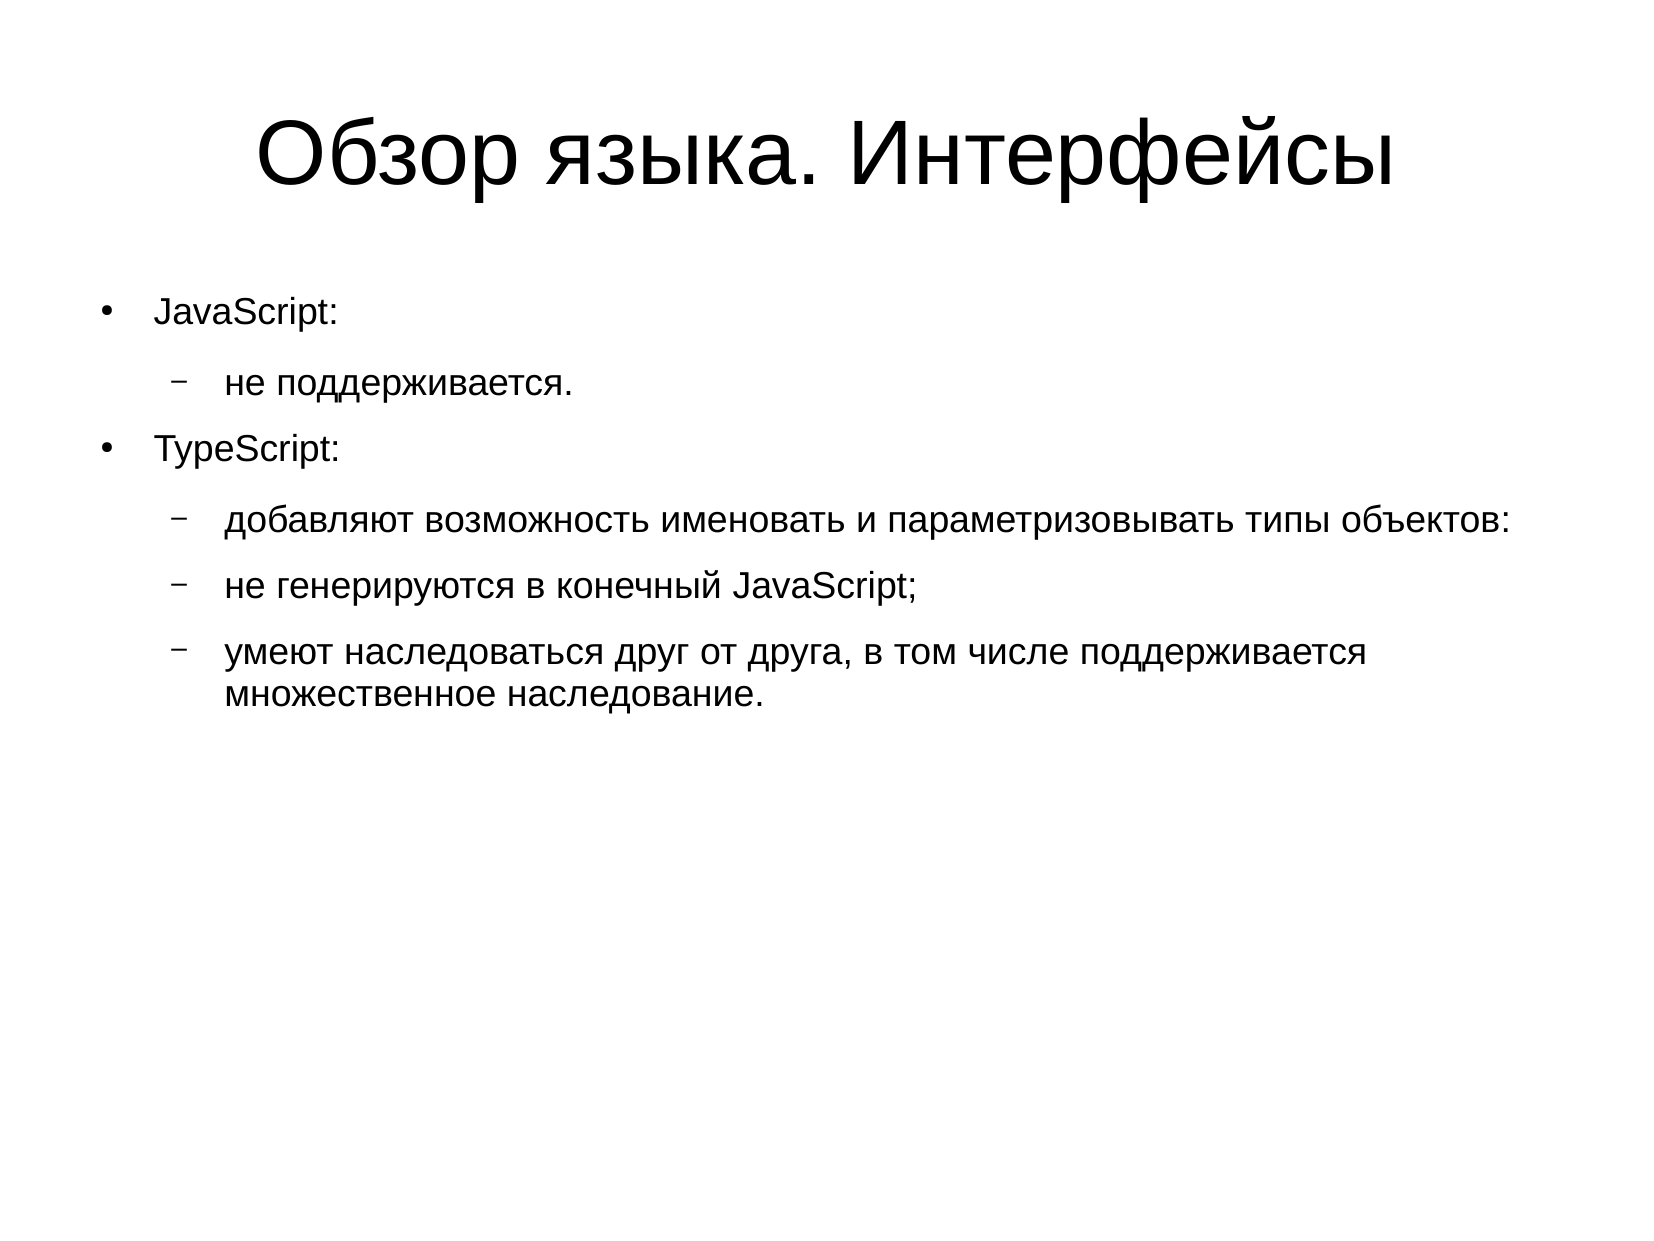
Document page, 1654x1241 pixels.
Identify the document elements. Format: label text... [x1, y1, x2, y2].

title Обзор языка. Интерфейсы [82, 49, 1571, 257]
list JavaScript: не поддерживается. TypeScript: добавляют возможность именовать и параметризовывать типы объектов: не генерируются в конечный JavaScript; умеют наследоваться друг от друга, в том числе поддерживается множественное наследование. [82, 290, 1571, 1010]
